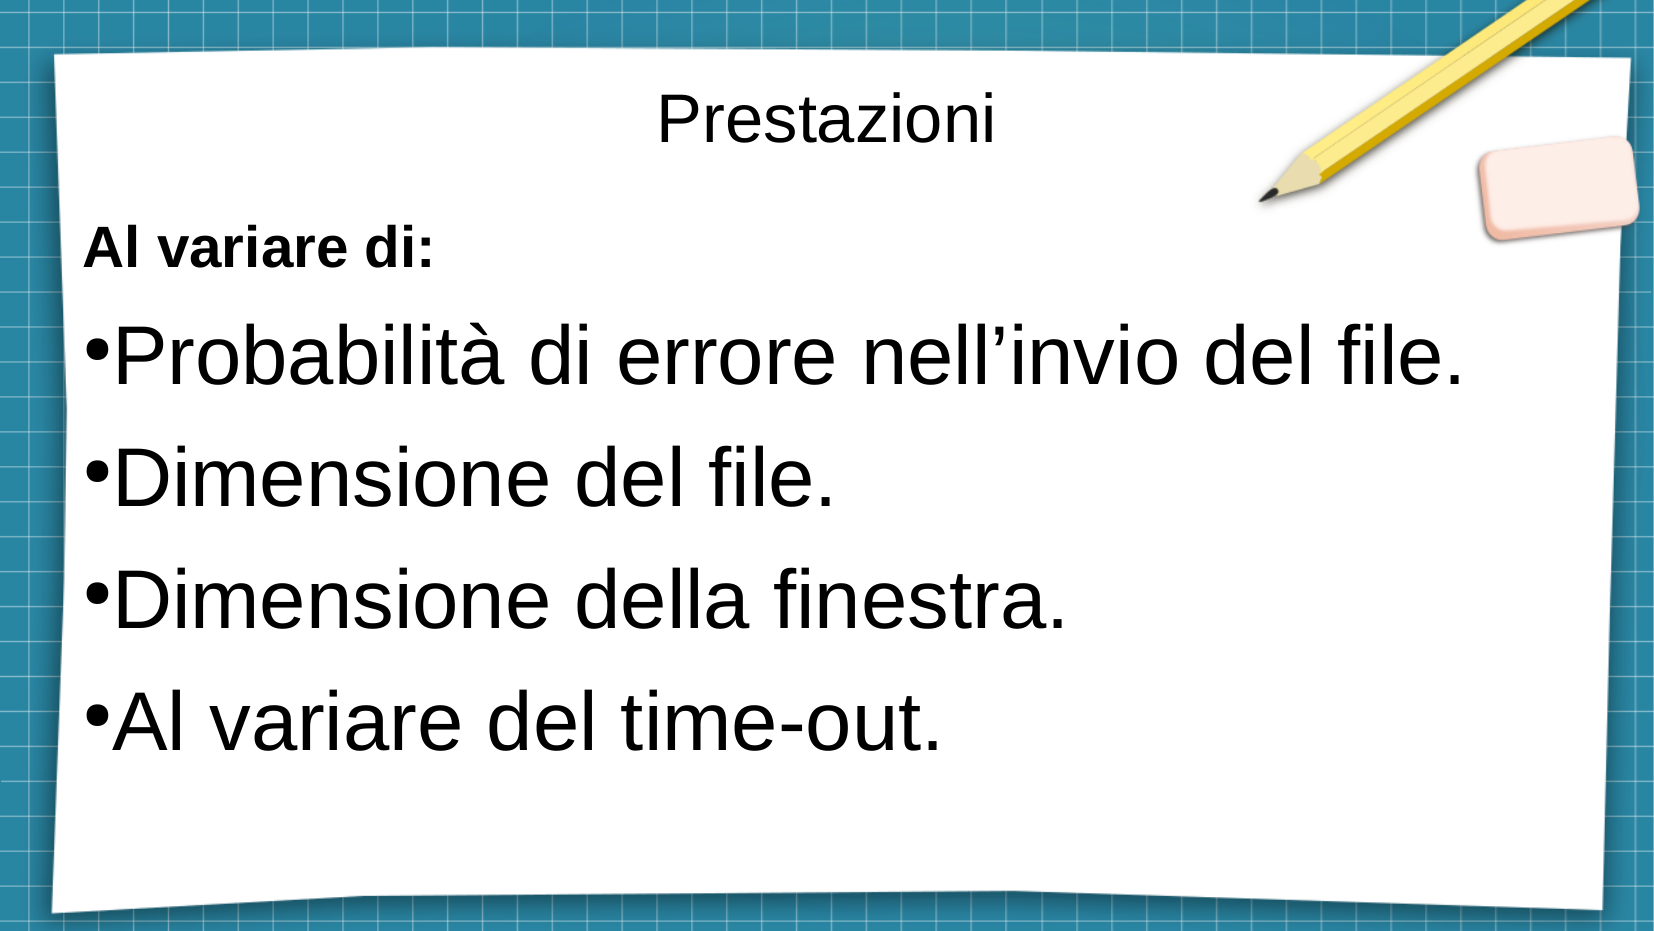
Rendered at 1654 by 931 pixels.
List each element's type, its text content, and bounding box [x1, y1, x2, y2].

title Prestazioni [82, 37, 1571, 193]
list Al variare di: Probabilità di errore nell’invio del file. Dimensione del file. Dimensione della finestra. Al variare del time-out. [82, 209, 1571, 852]
